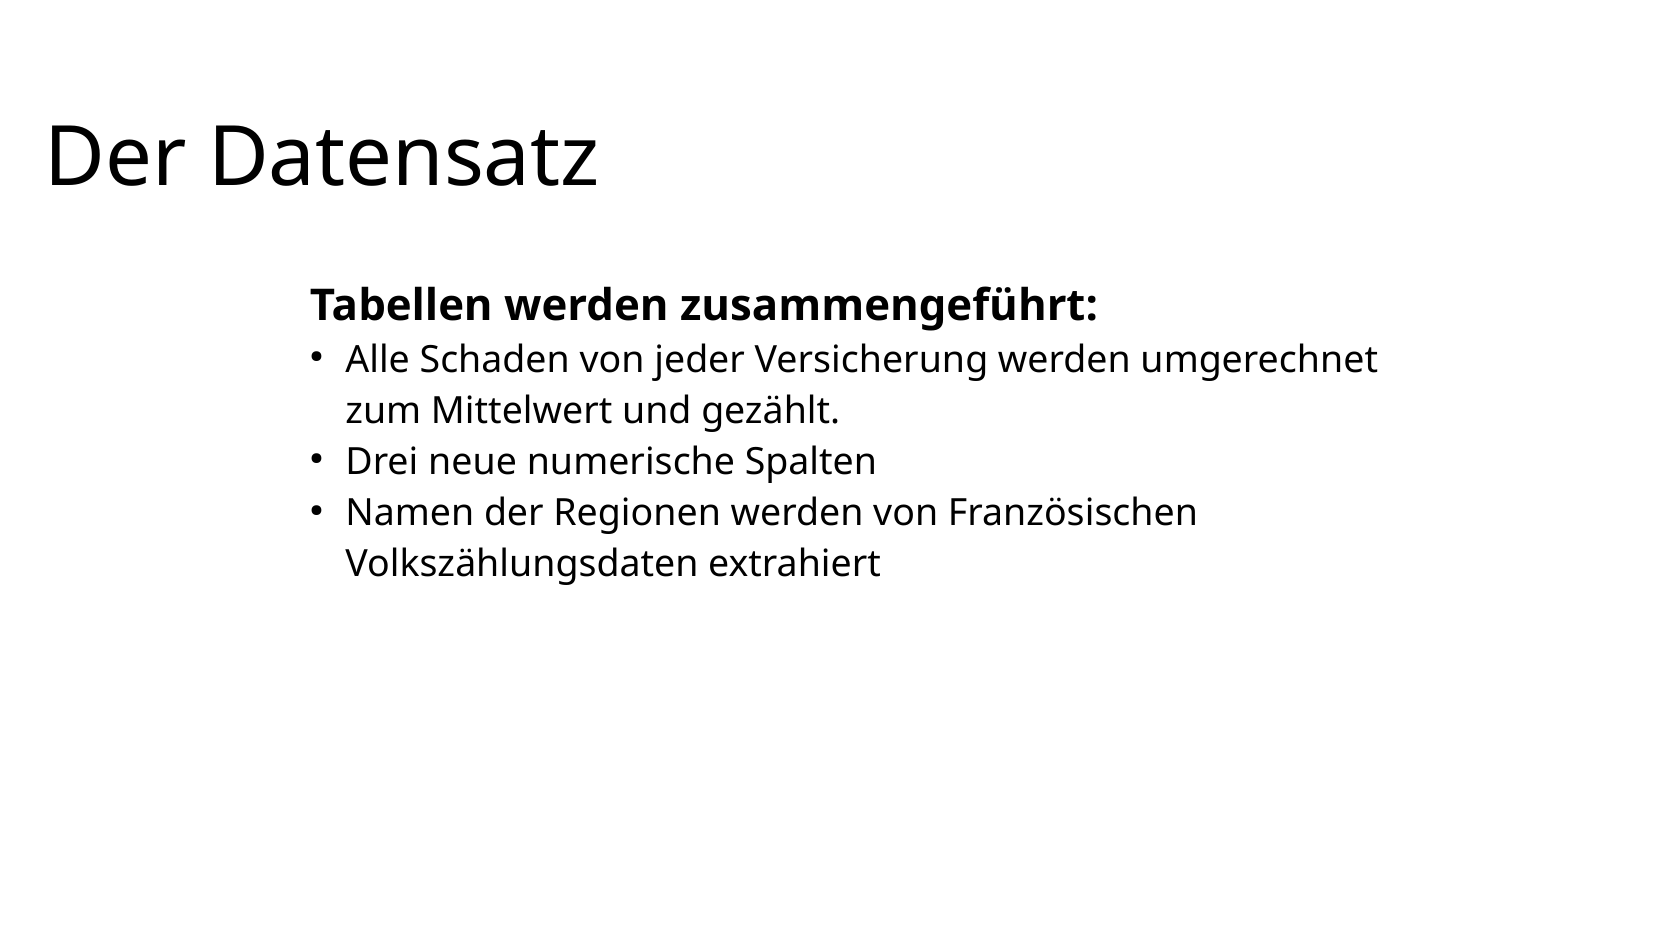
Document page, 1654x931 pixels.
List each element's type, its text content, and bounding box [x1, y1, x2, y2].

text_box Der Datensatz [29, 88, 1477, 205]
text_box Tabellen werden zusammengeführt: Alle Schaden von jeder Versicherung werden umgerechnet zum Mittelwert und gezählt. Drei neue numerische Spalten Namen der Regionen werden von Französischen Volkszählungsdaten extrahiert [295, 265, 1477, 563]
